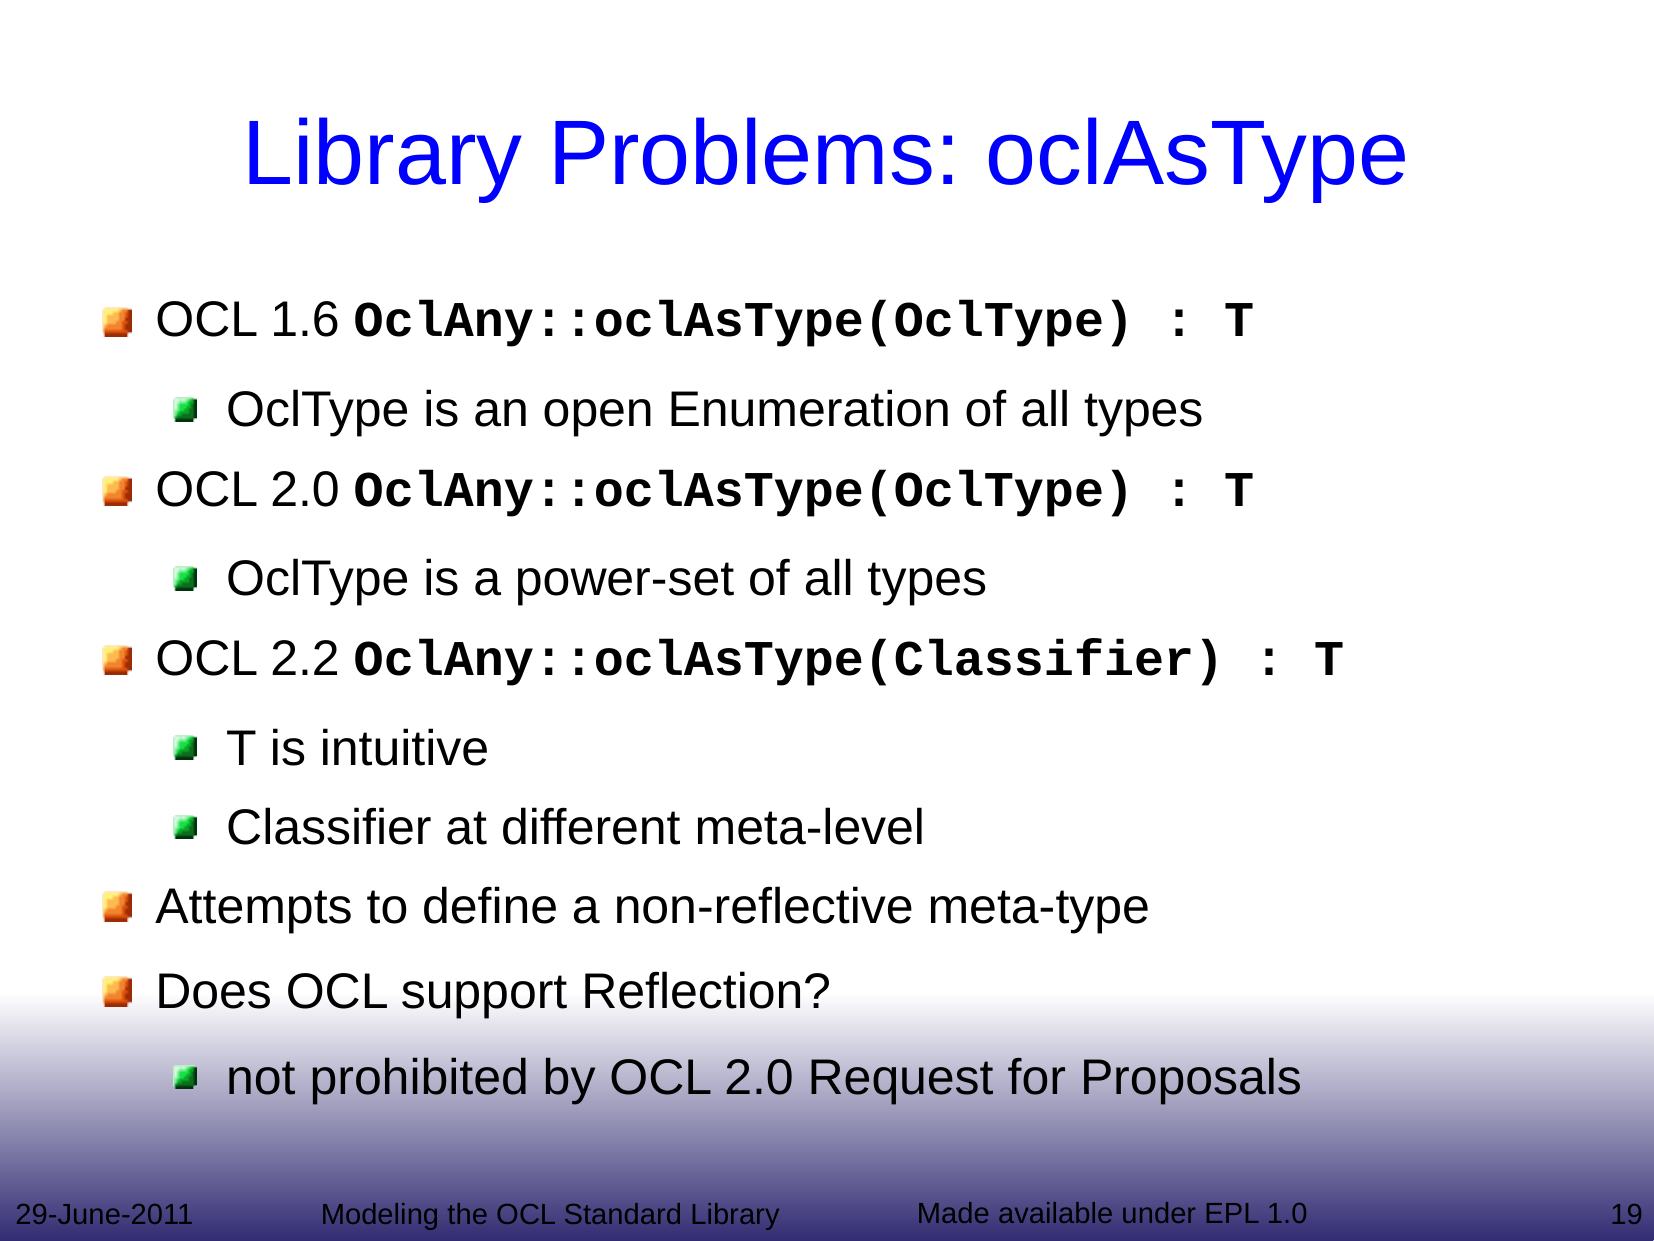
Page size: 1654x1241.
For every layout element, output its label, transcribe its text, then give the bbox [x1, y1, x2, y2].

list OCL 1.6 OclAny::oclAsType(OclType) : T OclType is an open Enumeration of all types OCL 2.0 OclAny::oclAsType(OclType) : T OclType is a power-set of all types OCL 2.2 OclAny::oclAsType(Classifier) : T T is intuitive Classifier at different meta-level Attempts to define a non-reflective meta-type Does OCL support Reflection? not prohibited by OCL 2.0 Request for Proposals [84, 291, 1573, 1111]
title Library Problems: oclAsType [82, 49, 1571, 257]
